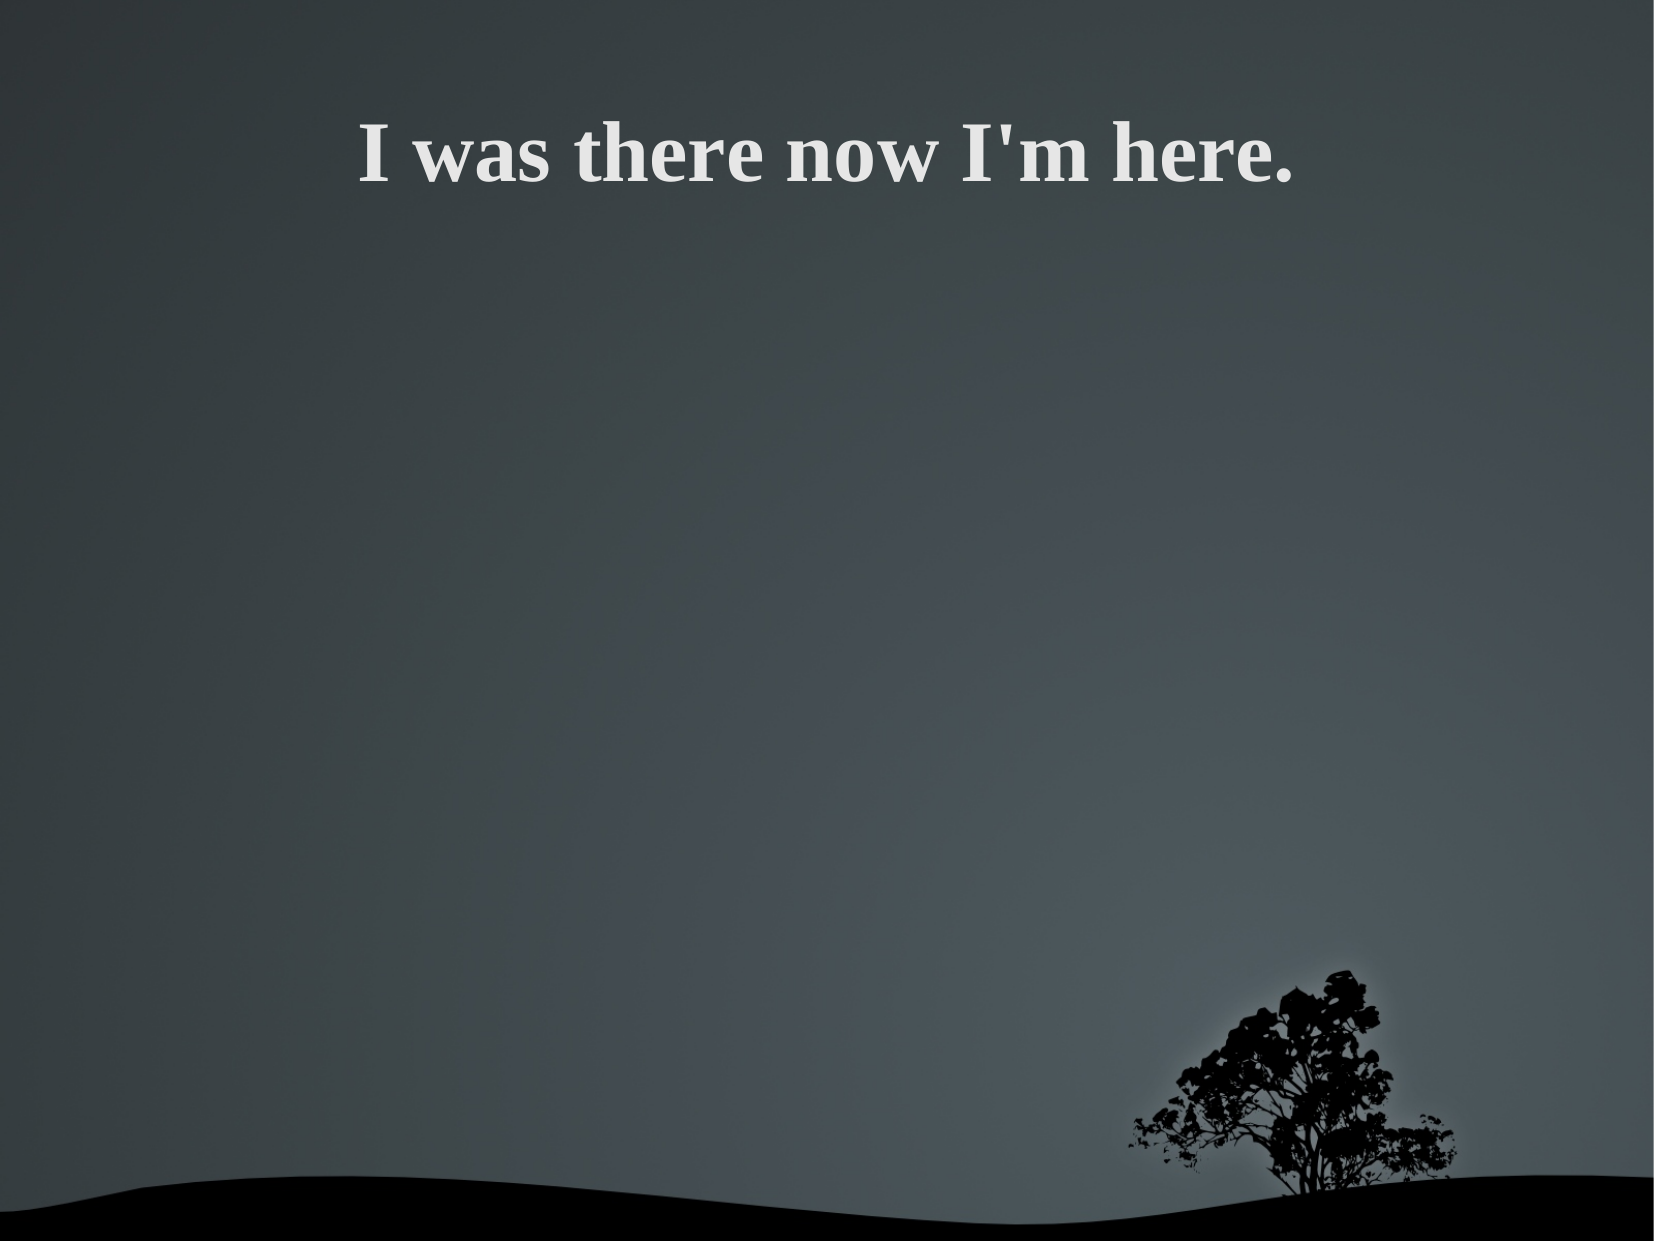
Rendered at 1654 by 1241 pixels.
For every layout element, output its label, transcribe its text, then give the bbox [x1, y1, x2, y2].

title I was there now I'm here. [82, 49, 1571, 257]
picture [0, 0, 1654, 1241]
